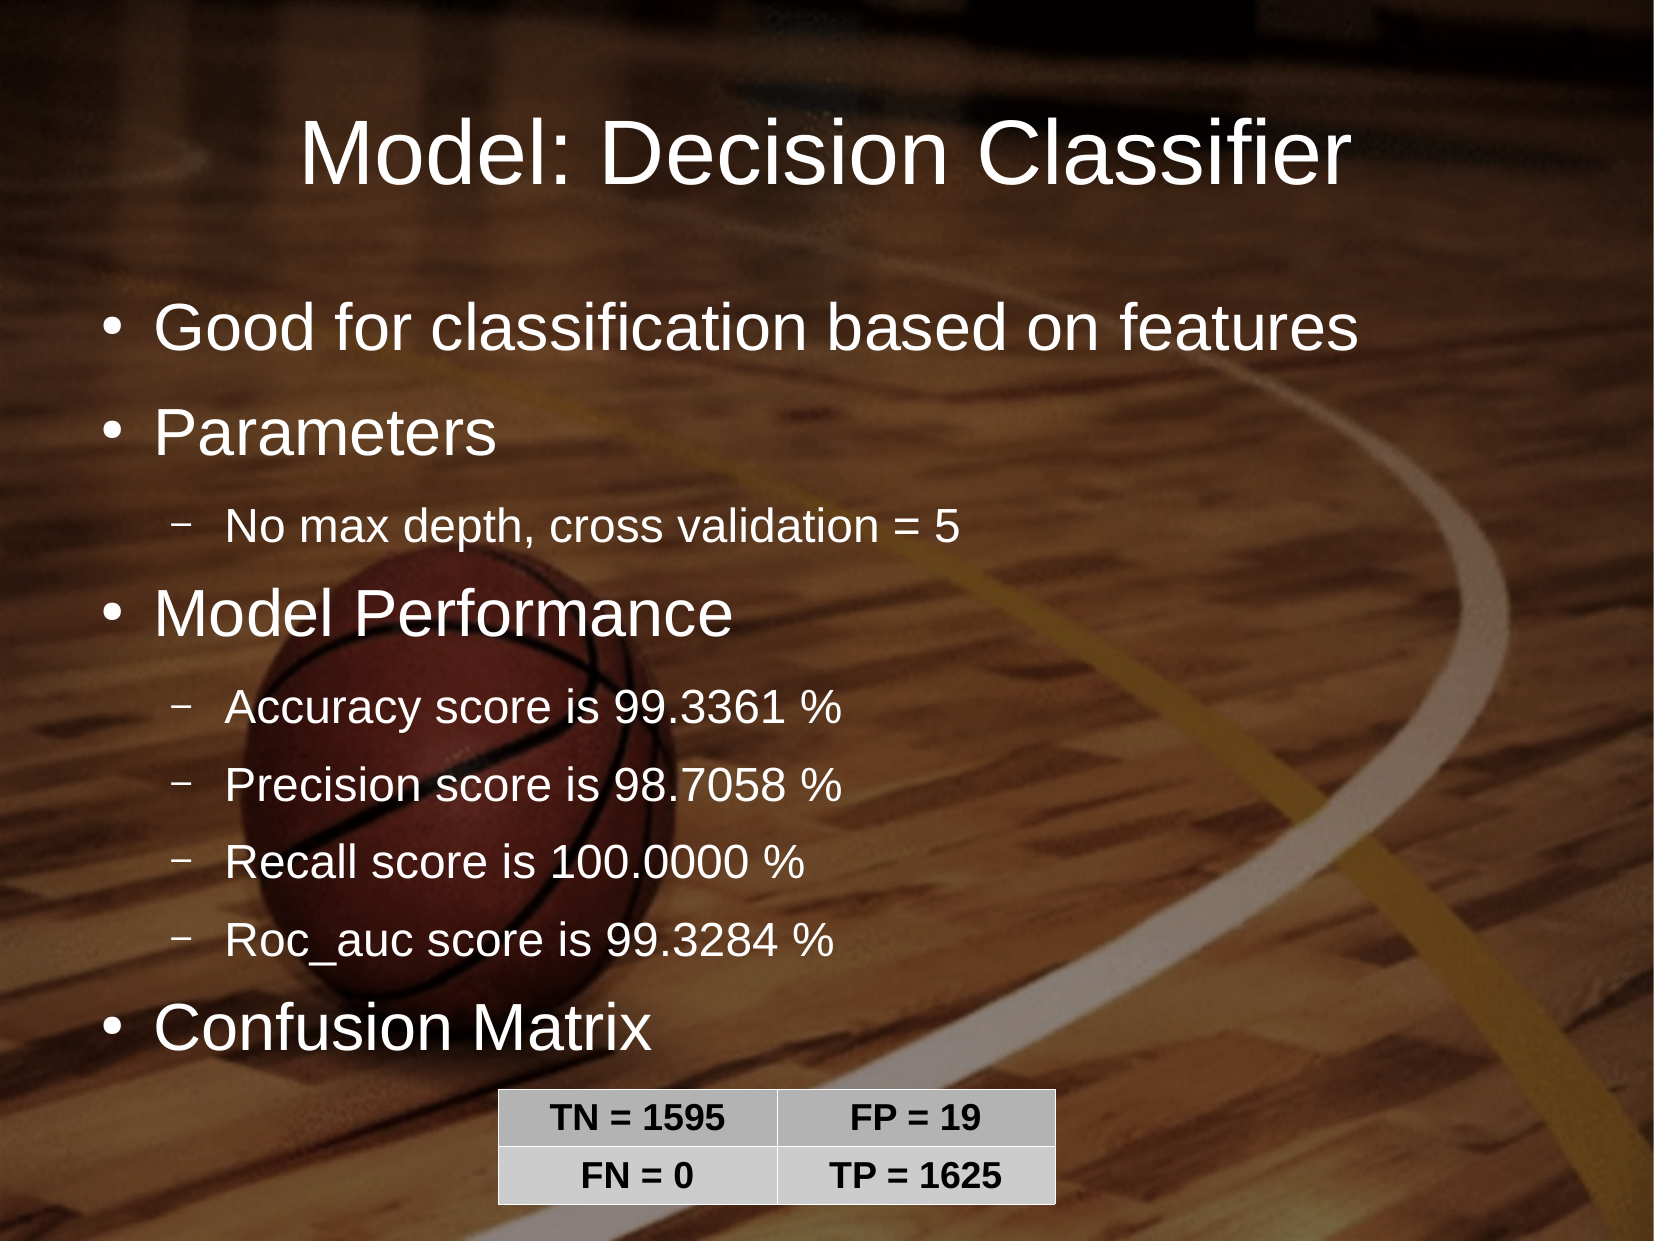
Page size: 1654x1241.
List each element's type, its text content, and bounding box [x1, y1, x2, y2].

list Good for classification based on features Parameters No max depth, cross validation = 5 Model Performance Accuracy score is 99.3361 % Precision score is 98.7058 % Recall score is 100.0000 % Roc_auc score is 99.3284 % Confusion Matrix [82, 290, 1576, 1201]
table_header FP = 19 [778, 1090, 1055, 1146]
table_cell TP = 1625 [778, 1147, 1055, 1204]
table_cell FN = 0 [499, 1147, 777, 1204]
table_header TN = 1595 [499, 1090, 777, 1146]
title Model: Decision Classifier [82, 49, 1571, 257]
